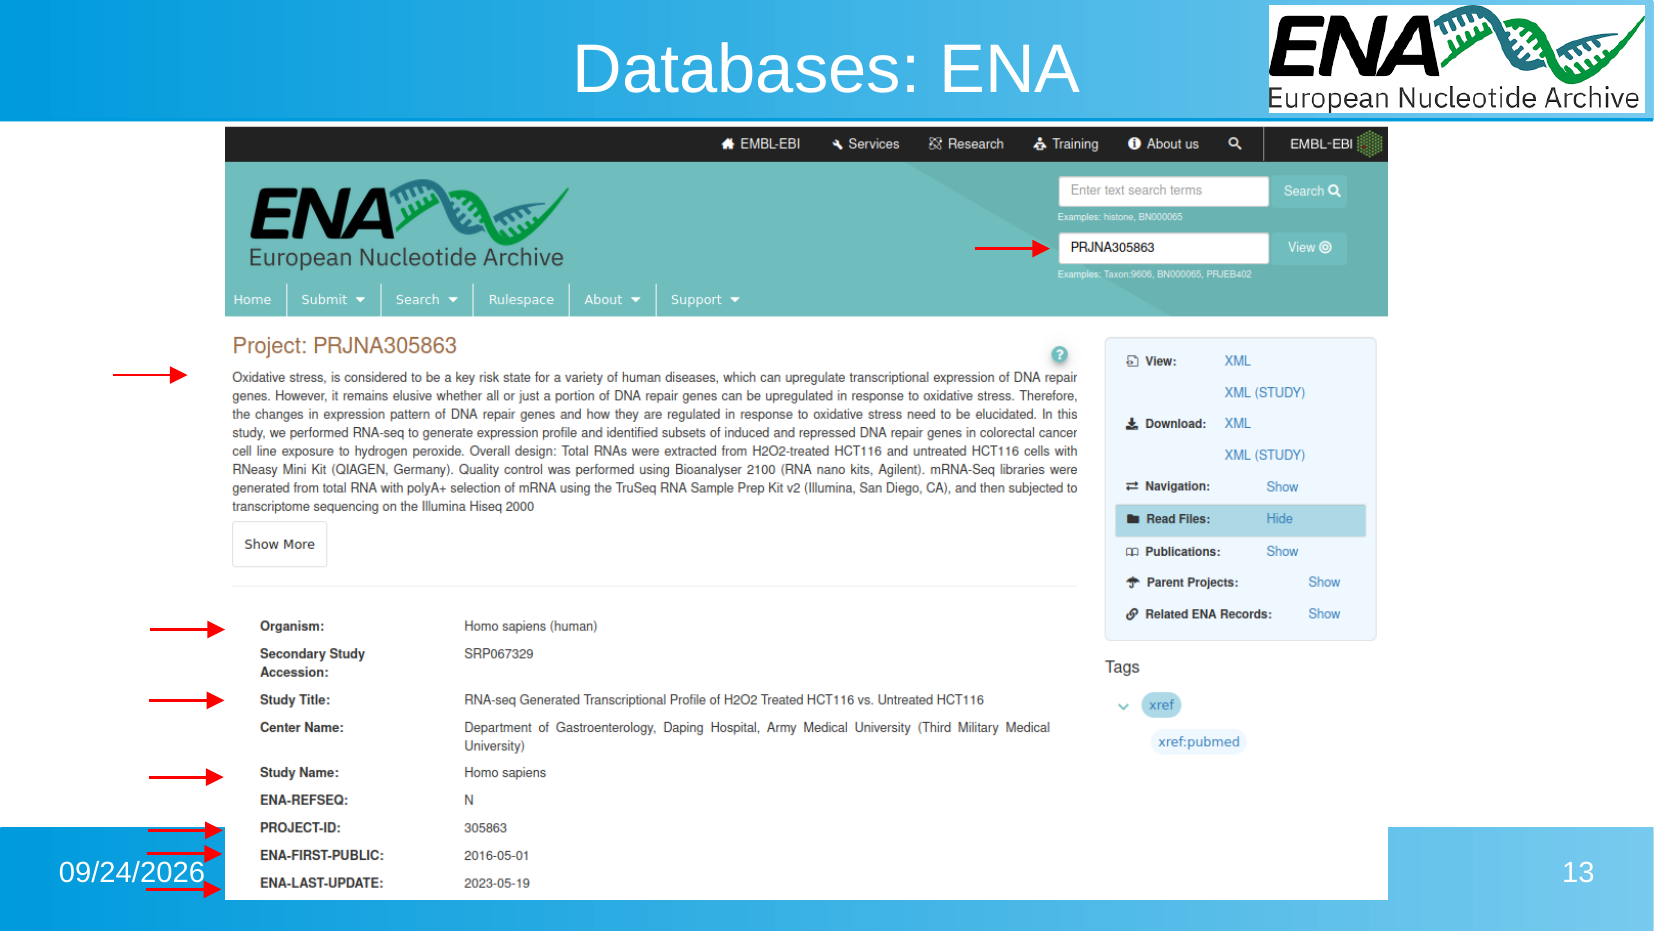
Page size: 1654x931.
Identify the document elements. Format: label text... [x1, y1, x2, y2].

title Databases: ENA [59, 29, 1269, 108]
picture [1269, 5, 1645, 113]
picture [225, 126, 1388, 901]
